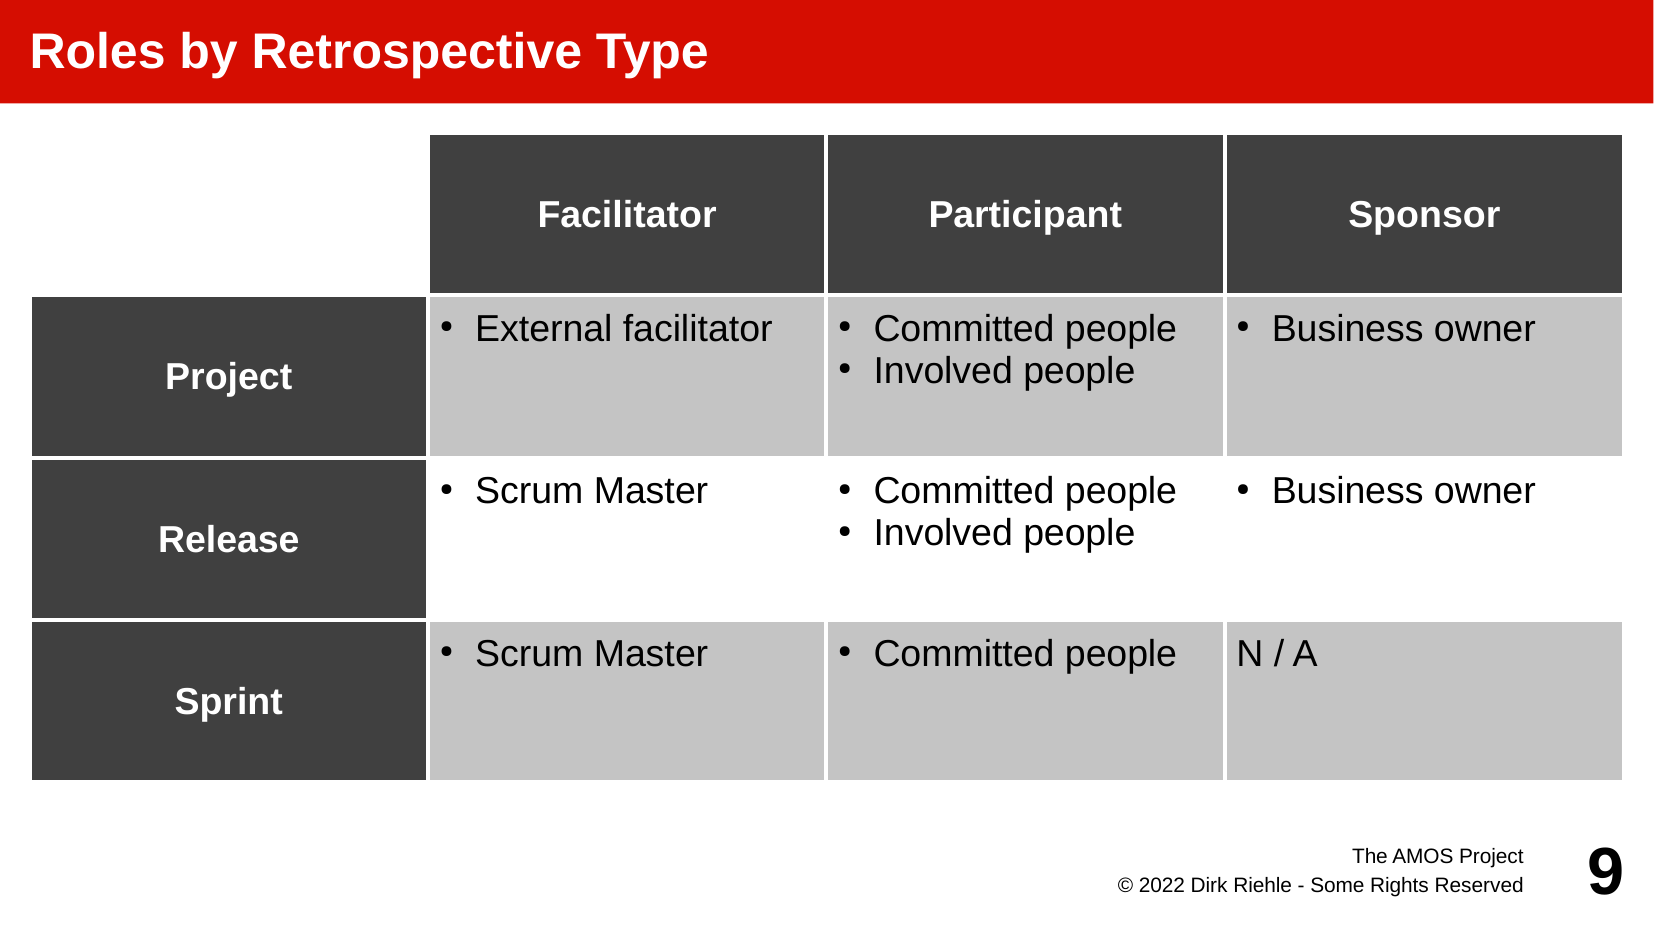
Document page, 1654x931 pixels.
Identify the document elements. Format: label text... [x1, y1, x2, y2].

table_cell Committed people Involved people [828, 460, 1223, 618]
table_cell Release [32, 460, 426, 618]
table_cell External facilitator [430, 297, 824, 456]
table_header Facilitator [430, 135, 824, 293]
table_header [32, 135, 426, 293]
table_cell Sprint [32, 622, 426, 780]
table_cell Scrum Master [430, 622, 824, 780]
table_header Sponsor [1227, 135, 1622, 293]
table_header Participant [828, 135, 1223, 293]
table_cell Committed people [828, 622, 1223, 780]
table_cell Business owner [1227, 460, 1622, 618]
table_cell N / A [1227, 622, 1622, 780]
table_cell Committed people Involved people [828, 297, 1223, 456]
title Roles by Retrospective Type [0, 0, 1654, 104]
table_cell Business owner [1227, 297, 1622, 456]
table_cell Scrum Master [430, 460, 824, 618]
table_cell Project [32, 297, 426, 456]
